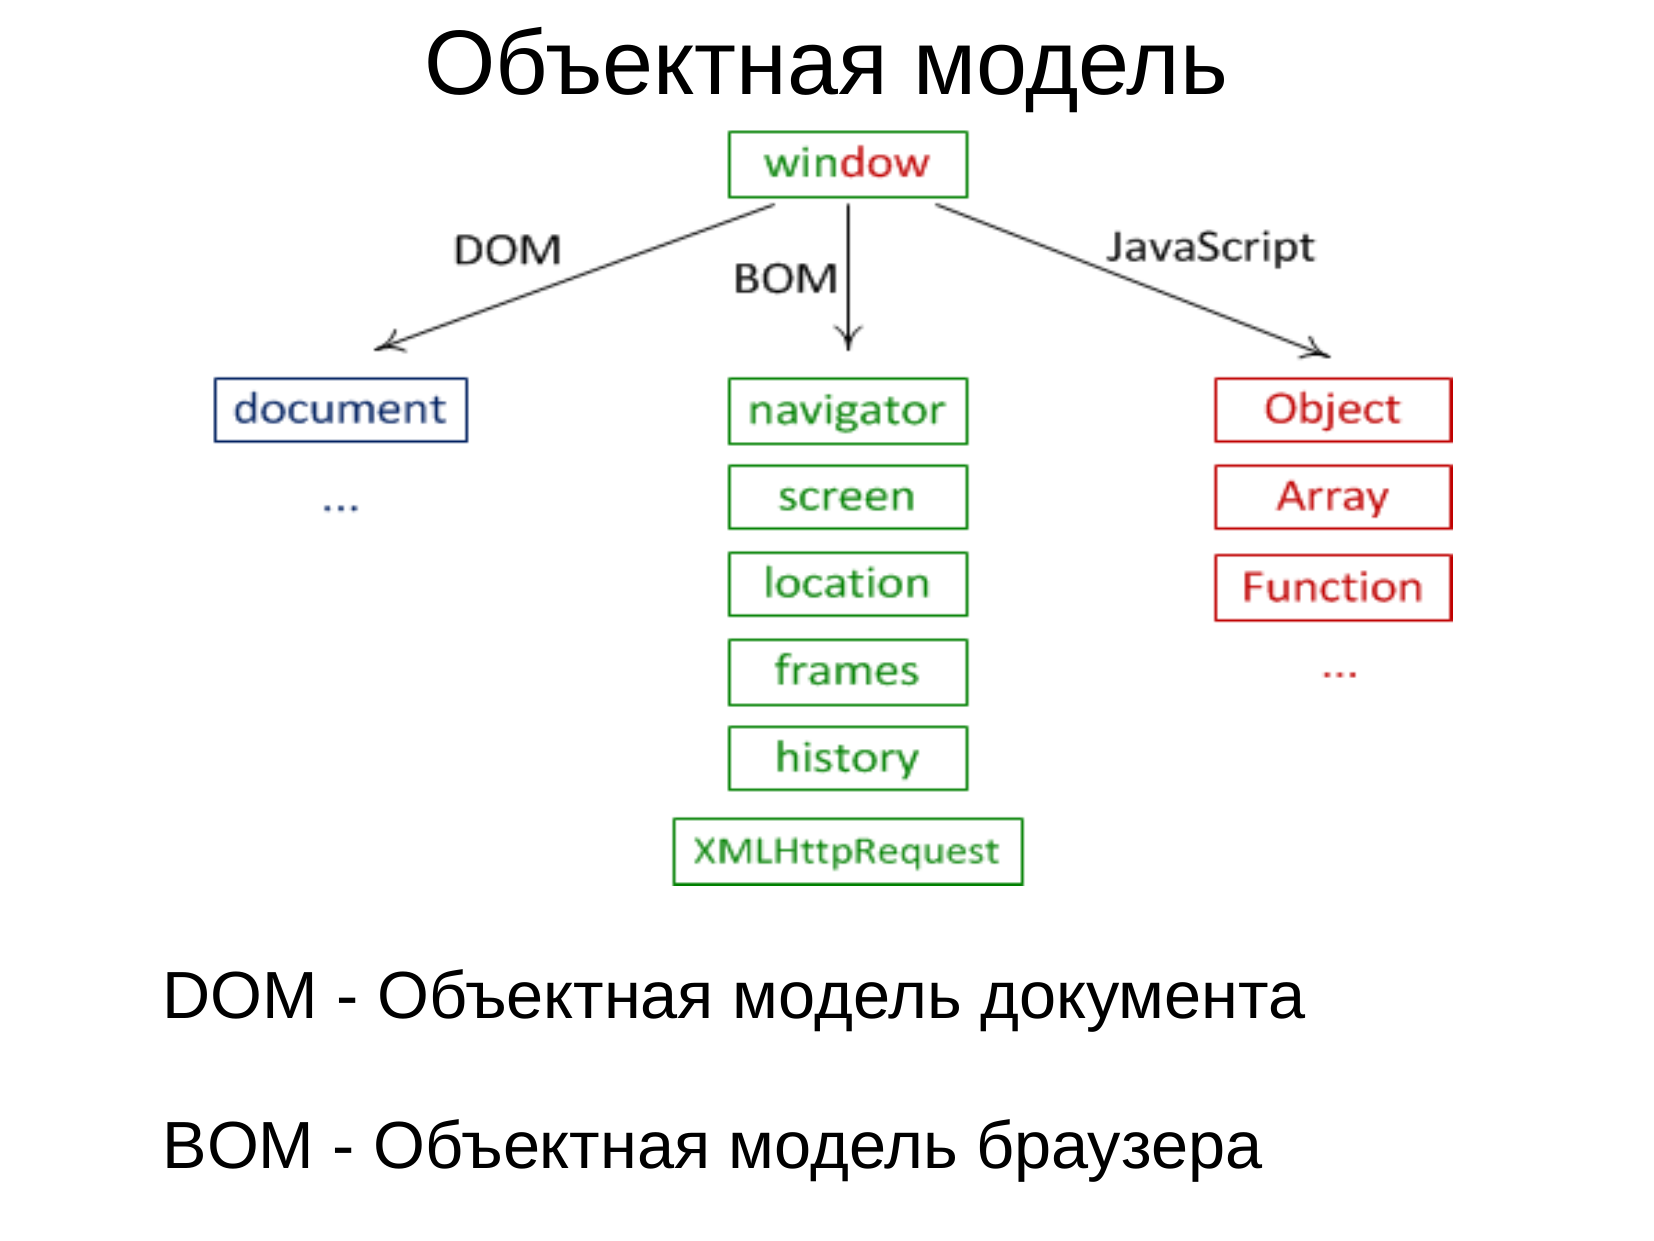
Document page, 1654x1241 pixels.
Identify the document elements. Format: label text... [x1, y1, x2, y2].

title Объектная модель [82, 11, 1571, 115]
text_box DOM - Объектная модель документа BOM - Объектная модель браузера [147, 950, 1595, 1190]
picture [212, 129, 1453, 886]
